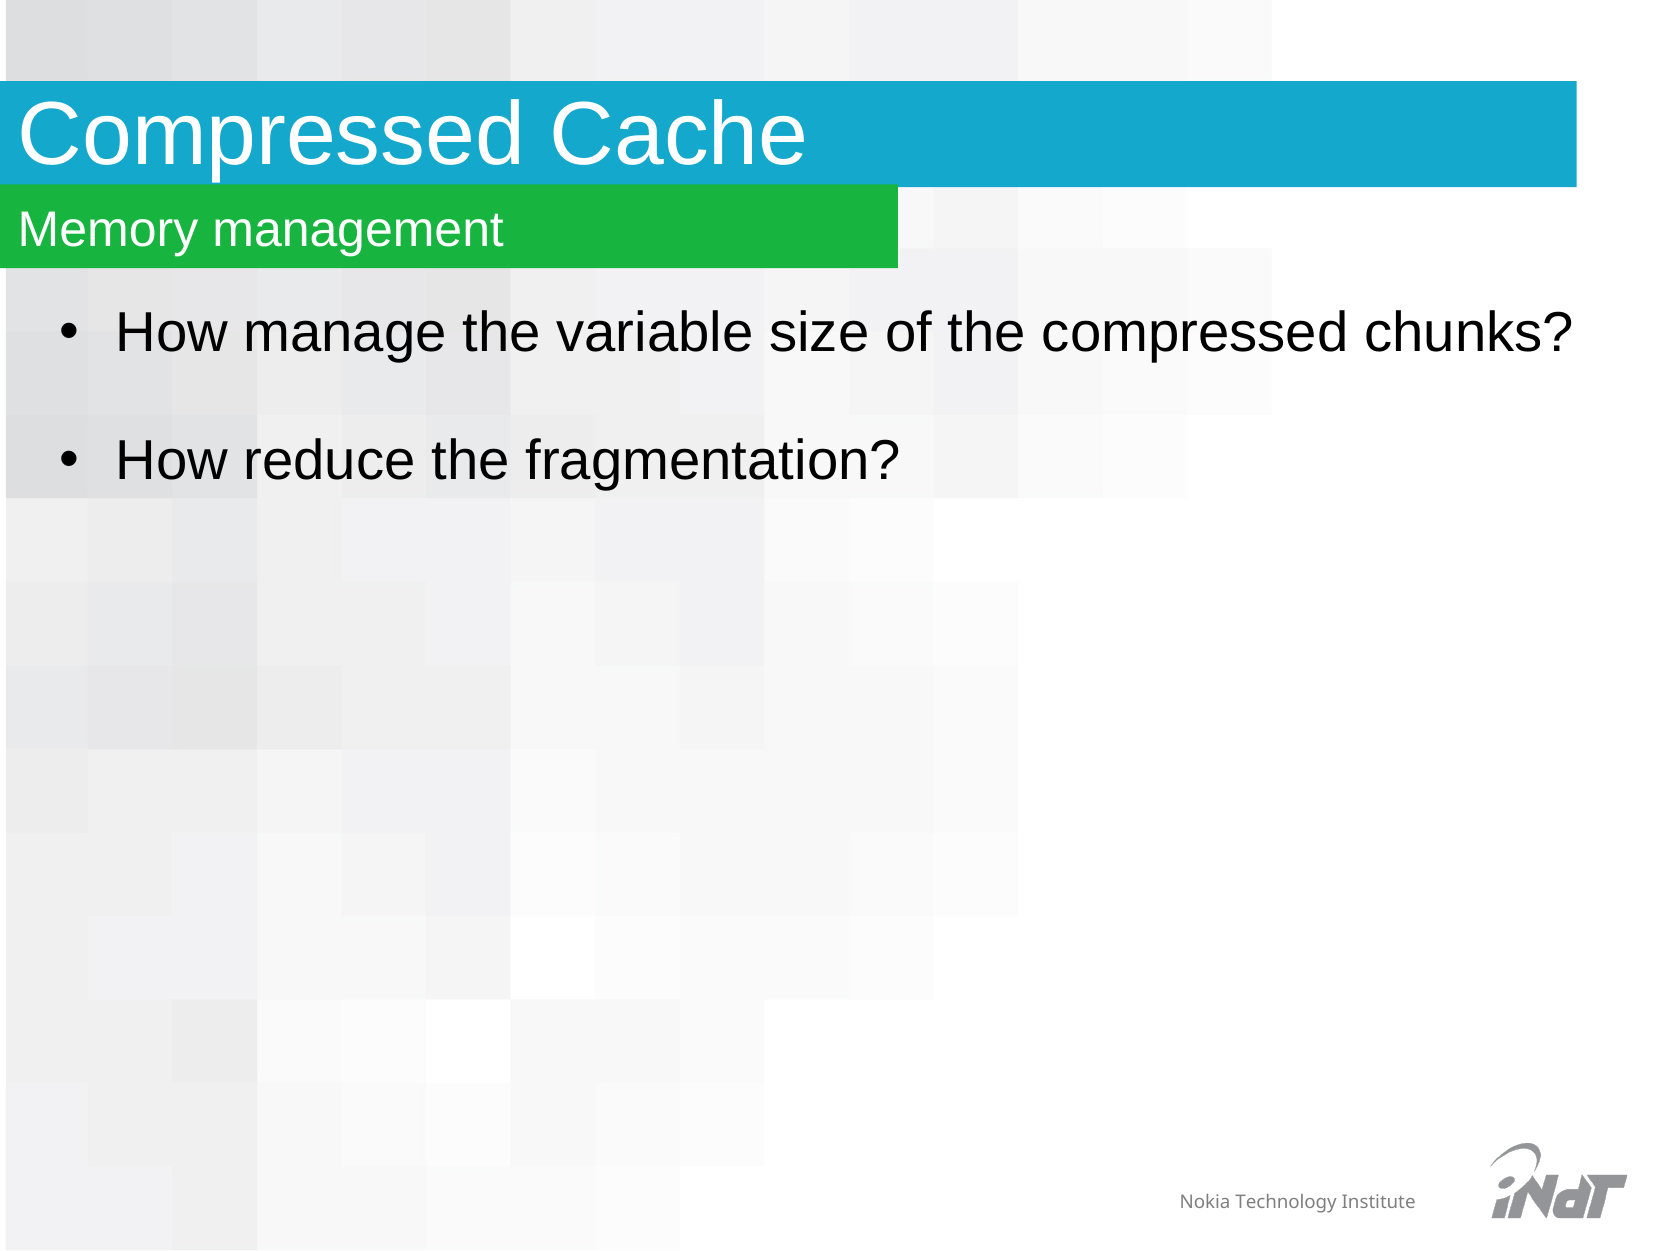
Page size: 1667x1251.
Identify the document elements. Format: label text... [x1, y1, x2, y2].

title Compressed Cache [0, 81, 1577, 188]
list How manage the variable size of the compressed chunks? How reduce the fragmentation? [40, 300, 1627, 1201]
picture [5, 0, 1667, 1251]
text_box Memory management [0, 184, 898, 269]
